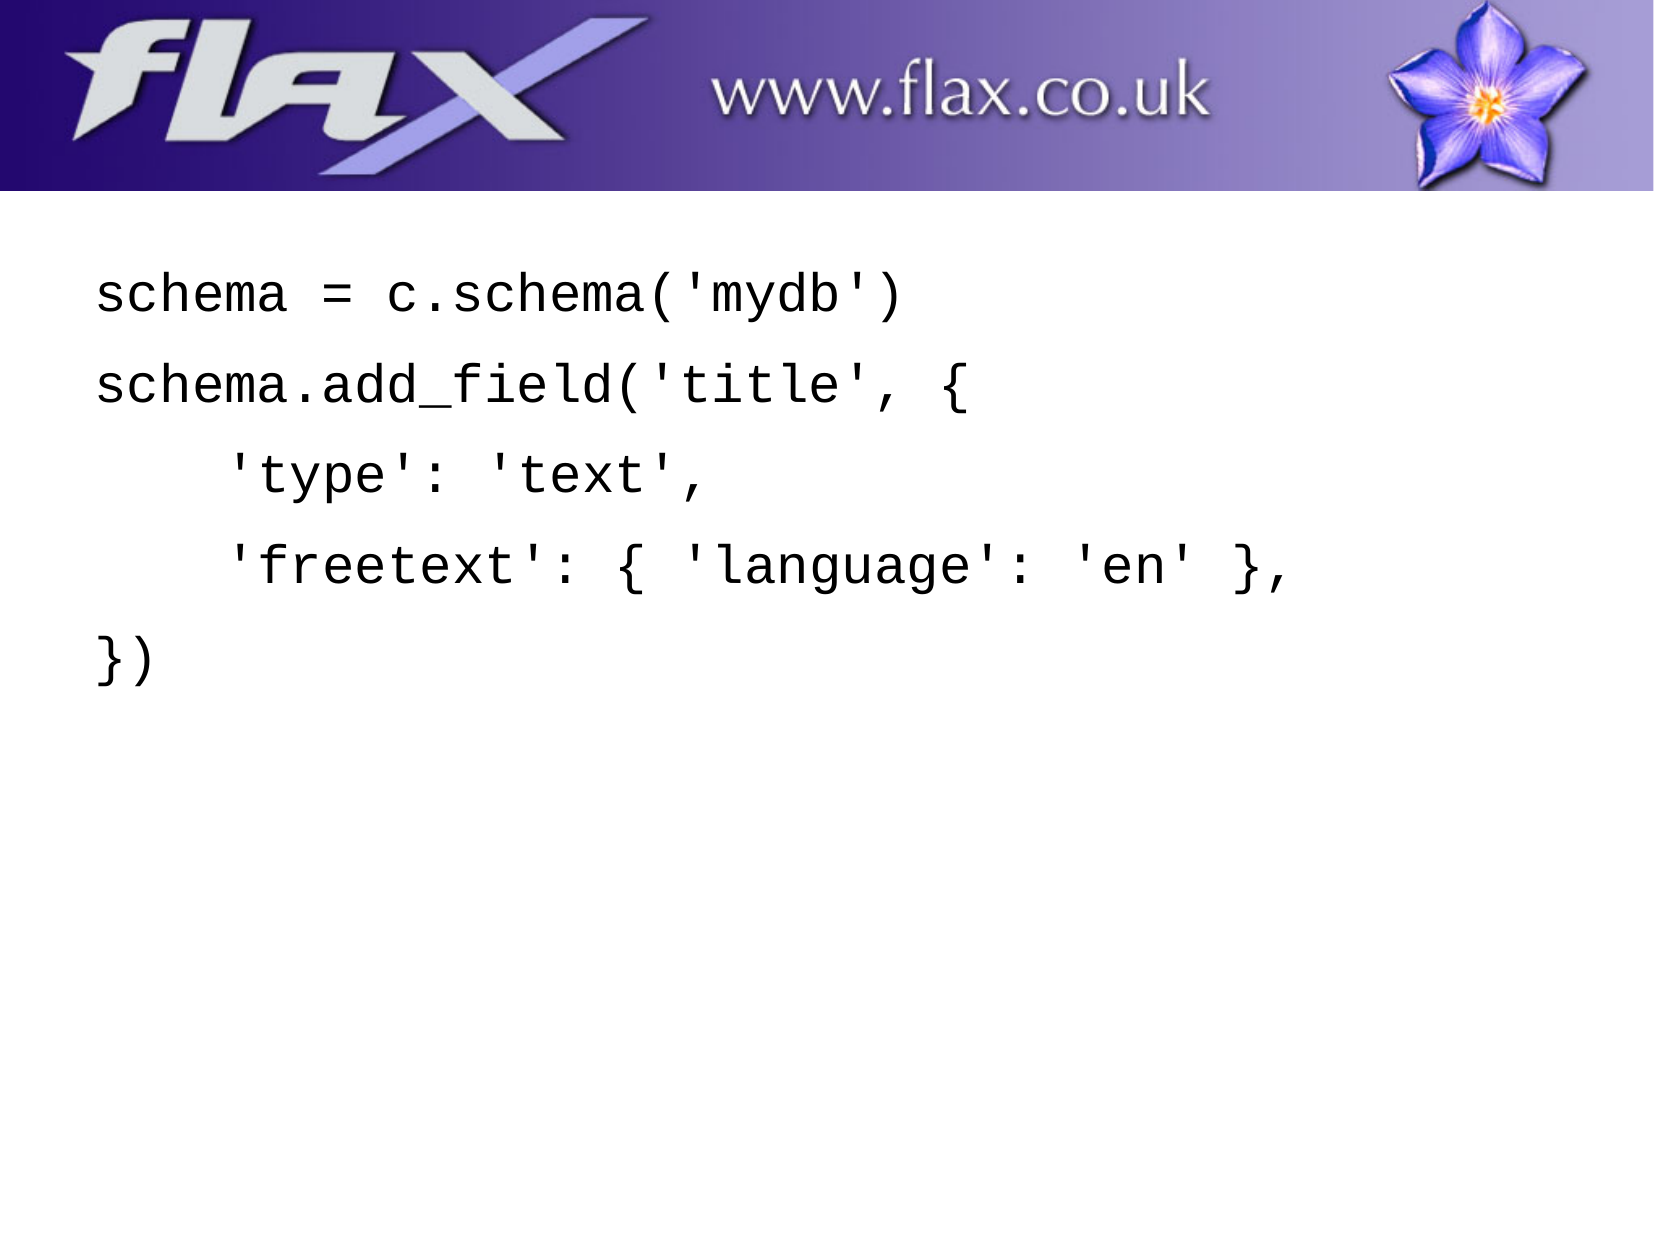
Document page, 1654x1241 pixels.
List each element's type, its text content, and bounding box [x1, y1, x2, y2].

picture [0, 0, 1654, 191]
list schema = c.schema('mydb') schema.add_field('title', { 'type': 'text', 'freetext': { 'language': 'en' }, }) [76, 265, 1565, 1094]
